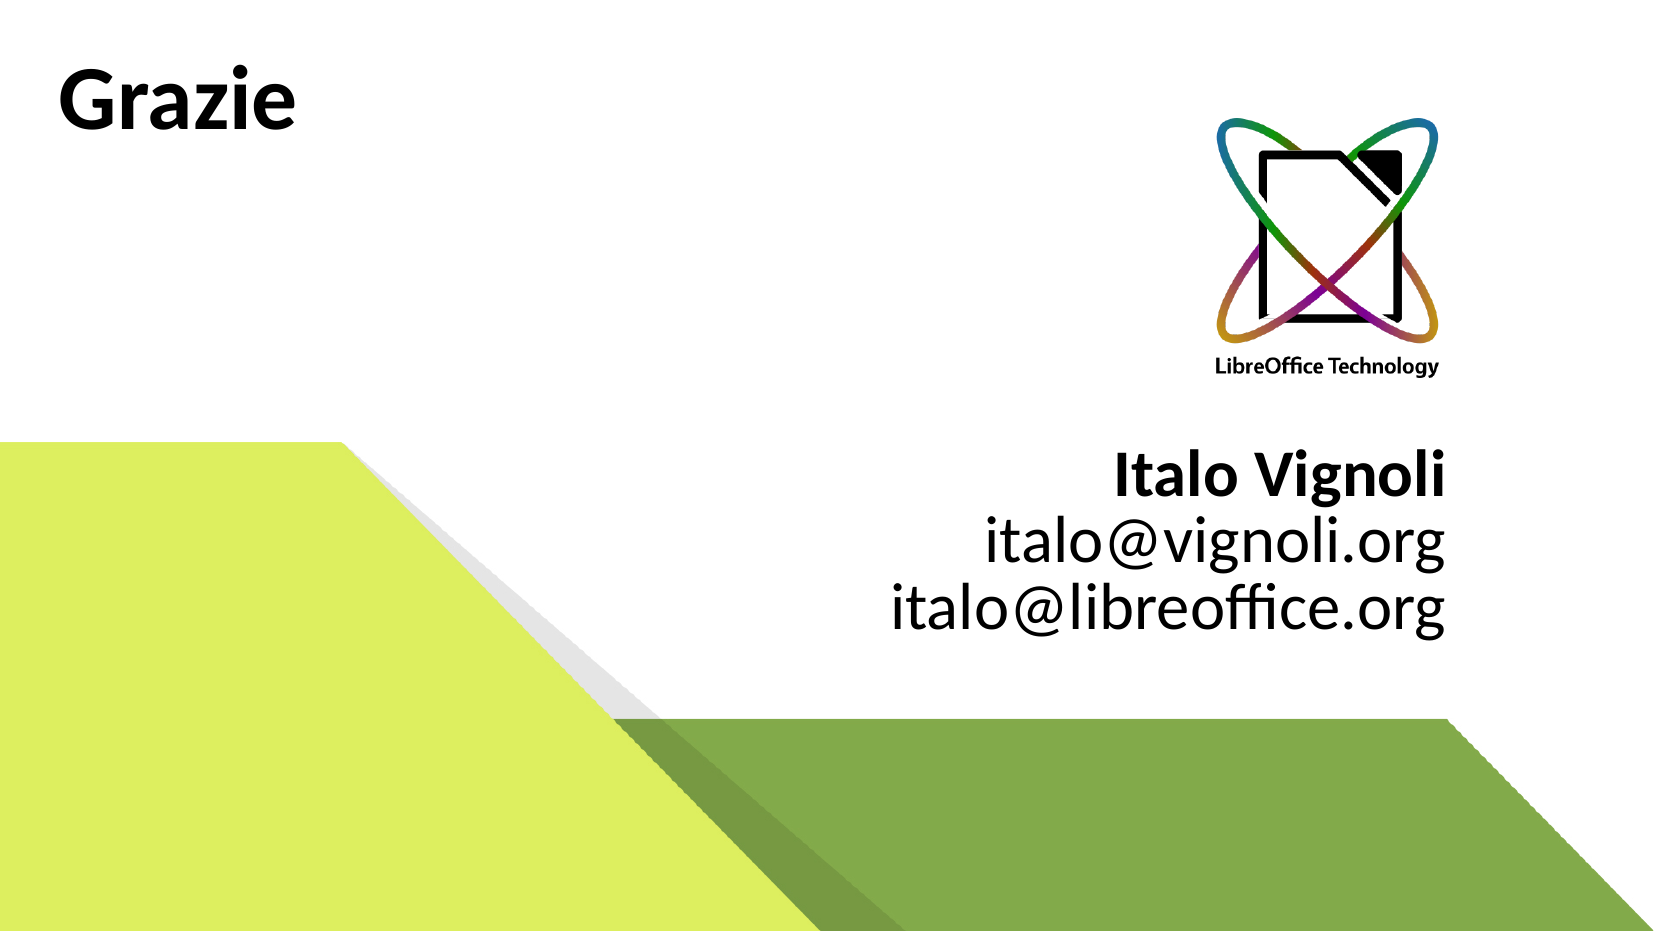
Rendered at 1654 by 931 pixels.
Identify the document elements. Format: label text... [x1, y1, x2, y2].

picture [0, 0, 1654, 931]
subtitle Italo Vignoli italo@vignoli.org italo@libreoffice.org [59, 206, 1447, 886]
title Grazie [59, 37, 1571, 178]
